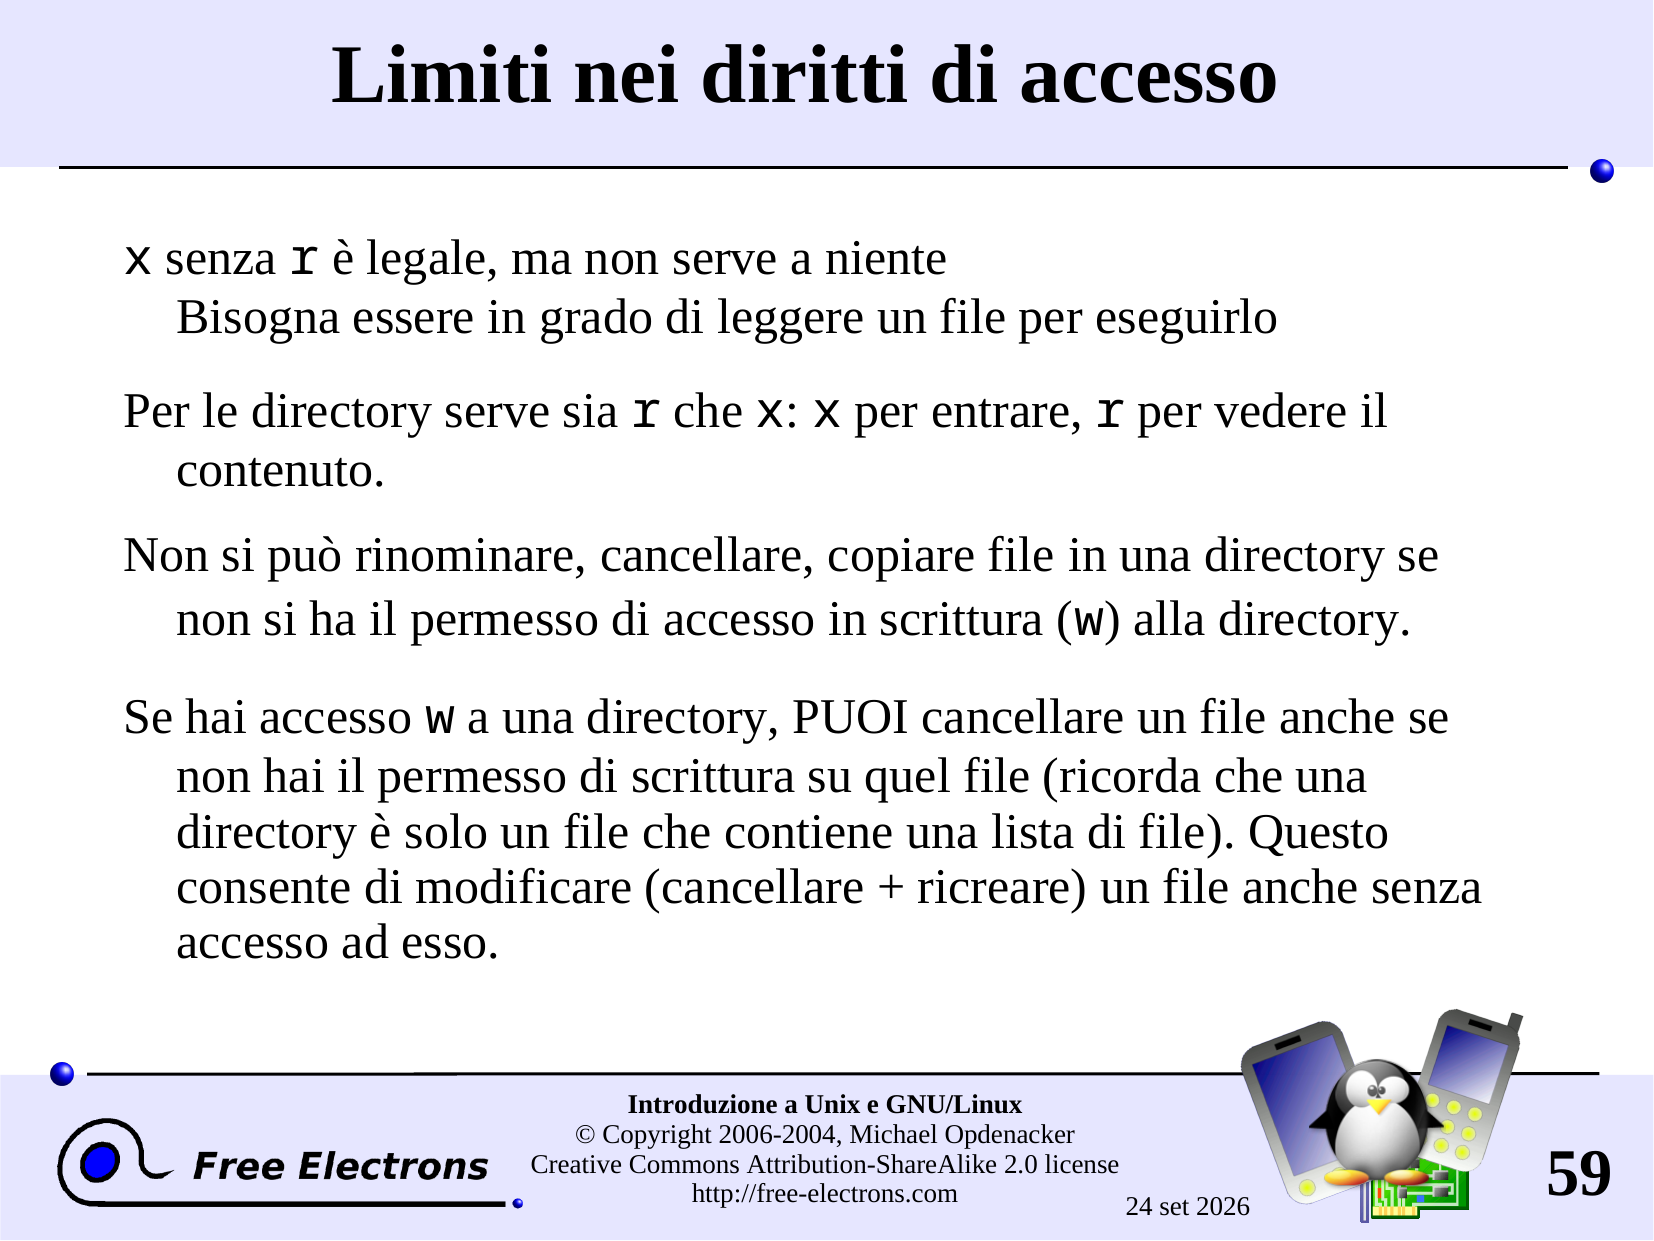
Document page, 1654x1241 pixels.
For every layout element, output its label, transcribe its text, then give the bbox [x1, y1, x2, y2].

picture [50, 1107, 527, 1216]
picture [1234, 1007, 1538, 1241]
title Limiti nei diritti di accesso [60, 20, 1551, 130]
list x senza r è legale, ma non serve a niente Bisogna essere in grado di leggere un file per eseguirlo Per le directory serve sia r che x: x per entrare, r per vedere il contenuto. Non si può rinominare, cancellare, copiare file in una directory se non si ha il permesso di accesso in scrittura (w) alla directory. Se hai accesso w a una directory, PUOI cancellare un file anche se non hai il permesso di scrittura su quel file (ricorda che una directory è solo un file che contiene una lista di file). Questo consente di modificare (cancellare + ricreare) un file anche senza accesso ad esso. [105, 220, 1518, 1075]
